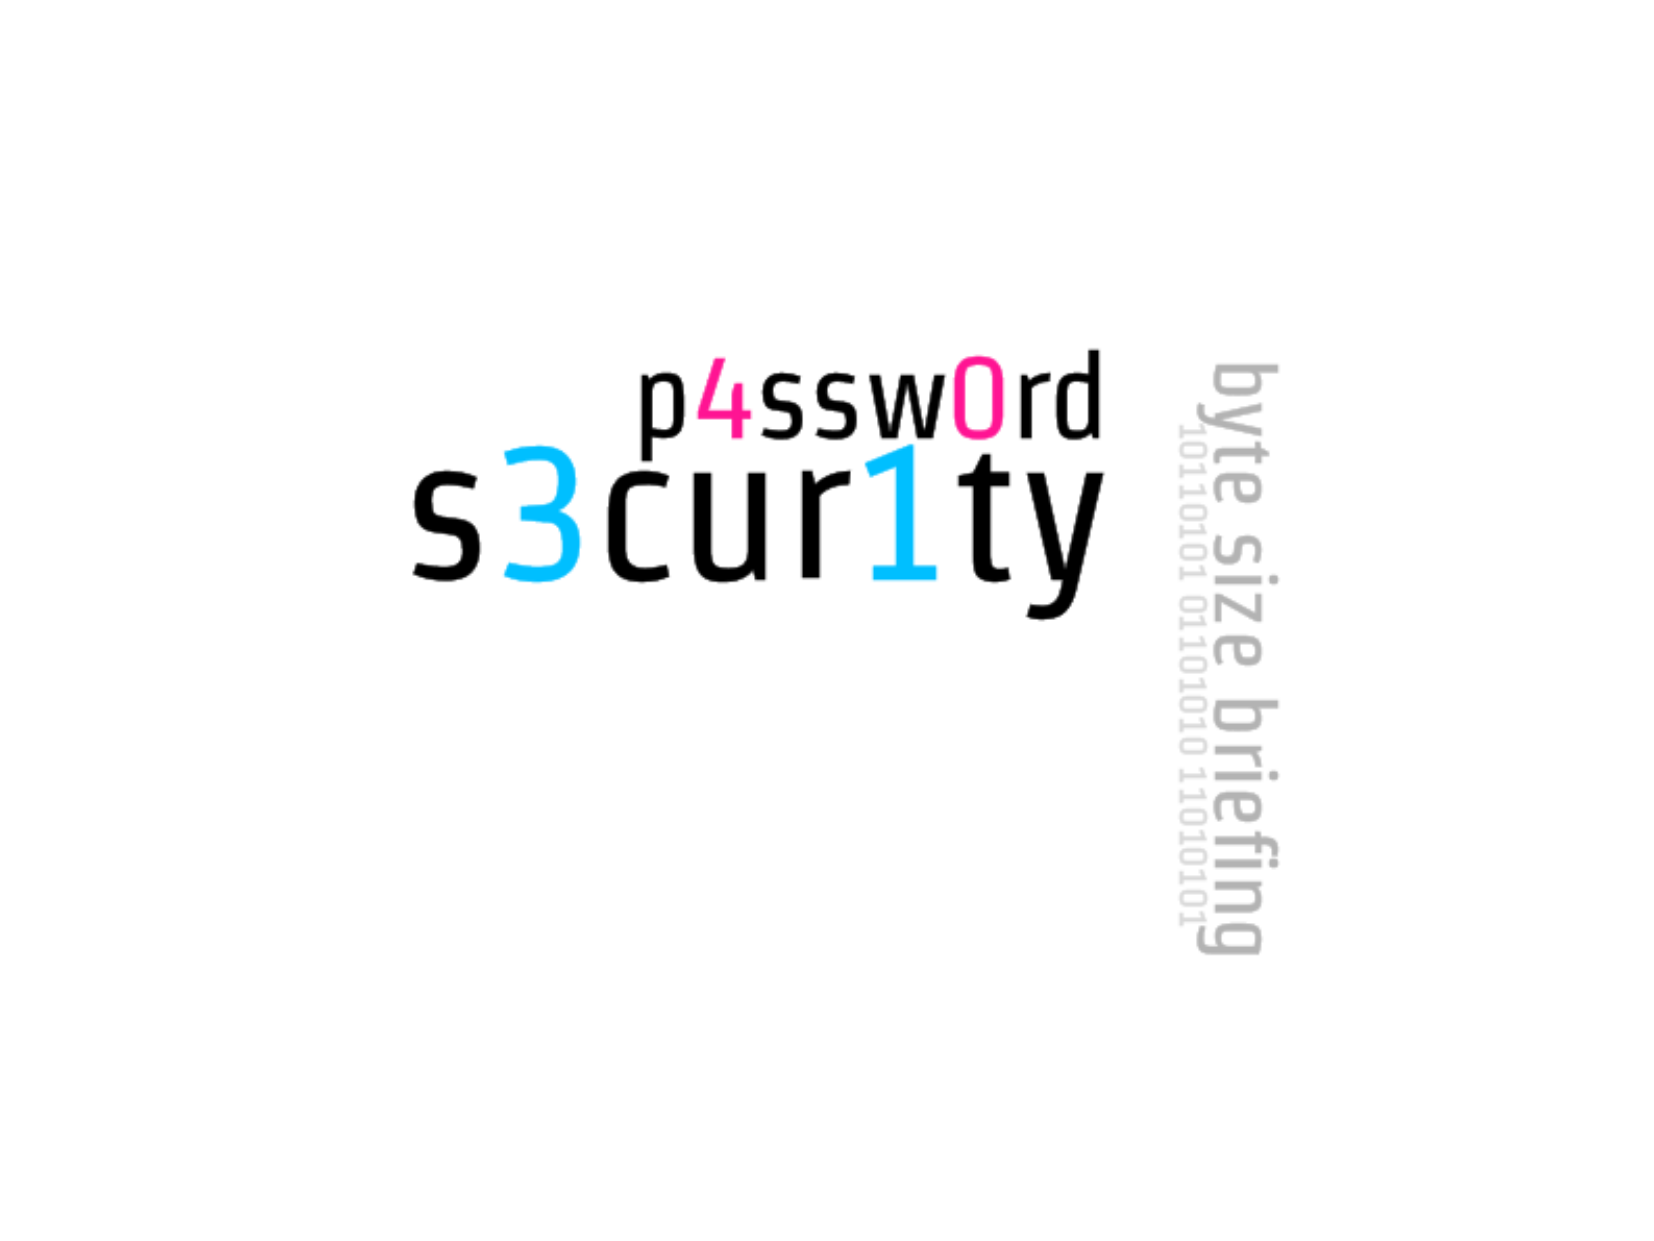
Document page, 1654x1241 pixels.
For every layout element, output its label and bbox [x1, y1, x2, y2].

picture [309, 230, 1368, 1020]
